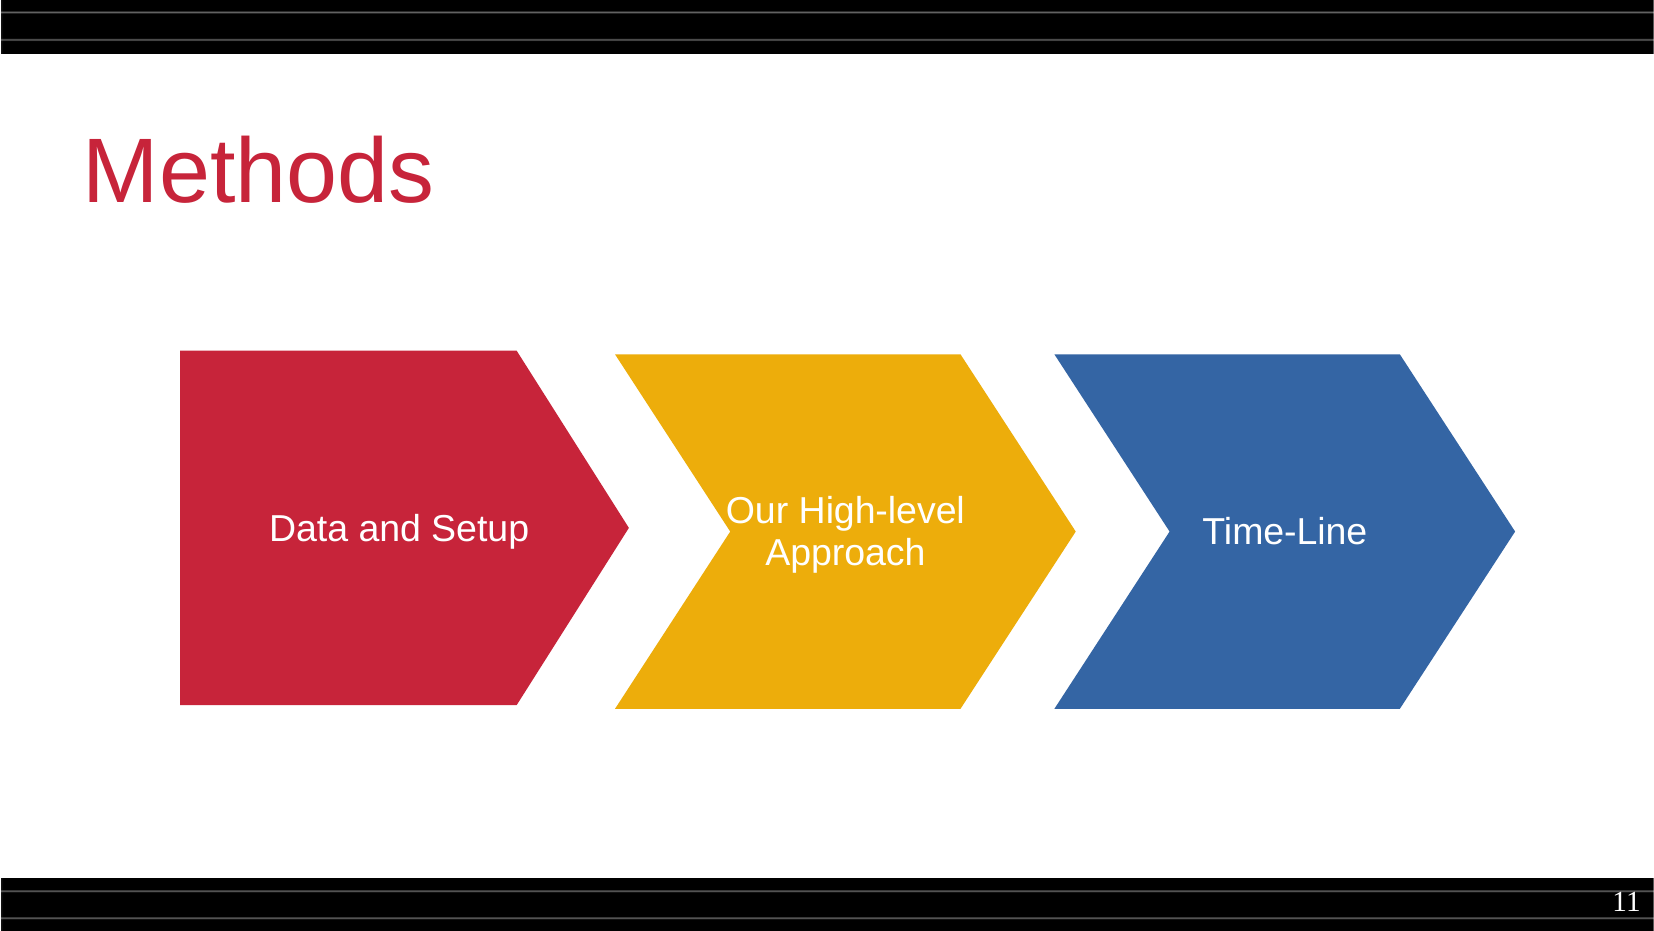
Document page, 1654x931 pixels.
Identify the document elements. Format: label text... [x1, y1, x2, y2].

picture [1, 0, 1654, 54]
title Methods [82, 92, 1571, 249]
text_box Our High-level Approach [615, 354, 1076, 709]
text_box Time-Line [1054, 354, 1516, 709]
picture [1, 878, 1654, 931]
text_box Data and Setup [180, 350, 629, 706]
